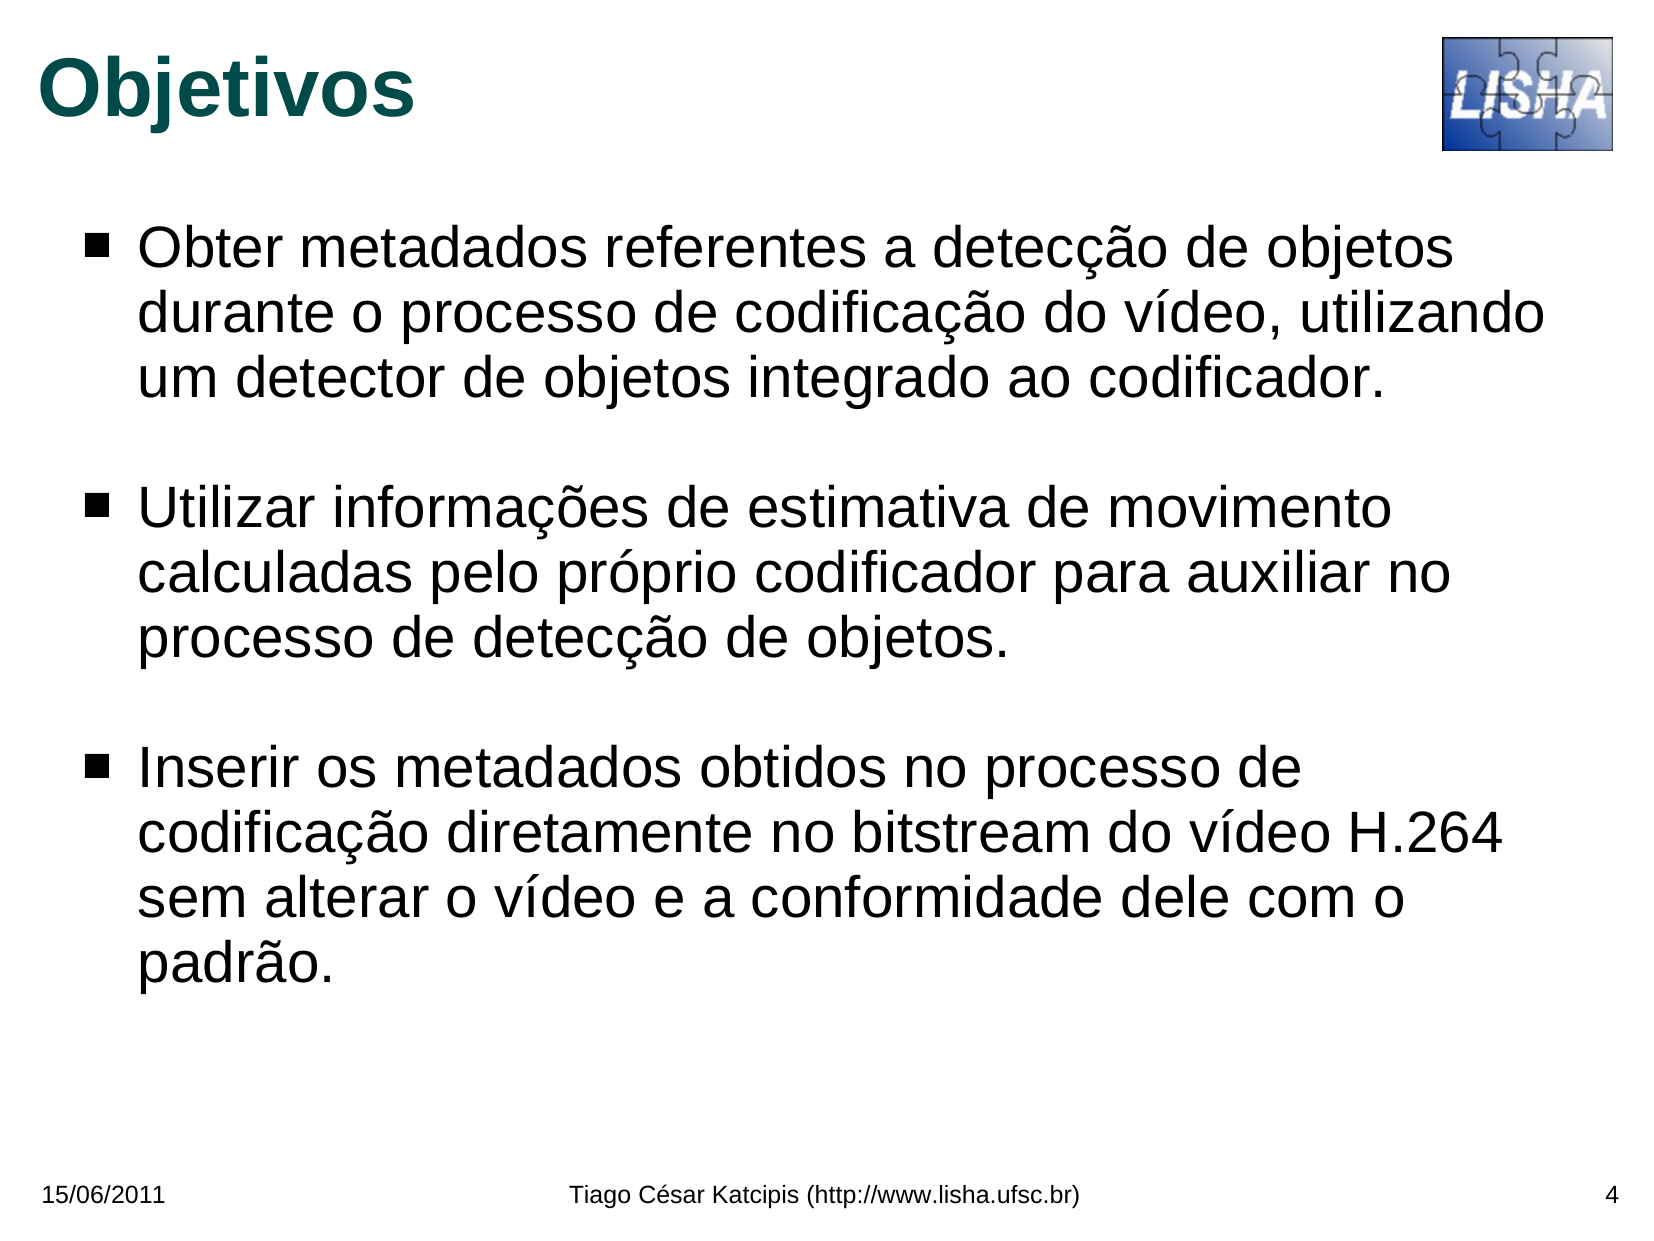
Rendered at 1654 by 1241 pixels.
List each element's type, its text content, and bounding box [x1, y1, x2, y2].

list Obter metadados referentes a detecção de objetos durante o processo de codificação do vídeo, utilizando um detector de objetos integrado ao codificador. Utilizar informações de estimativa de movimento calculadas pelo próprio codificador para auxiliar no processo de detecção de objetos. Inserir os metadados obtidos no processo de codificação diretamente no bitstream do vídeo H.264 sem alterar o vídeo e a conformidade dele com o padrão. [37, 150, 1613, 1163]
picture [1442, 37, 1613, 150]
title Objetivos [37, 37, 1426, 150]
